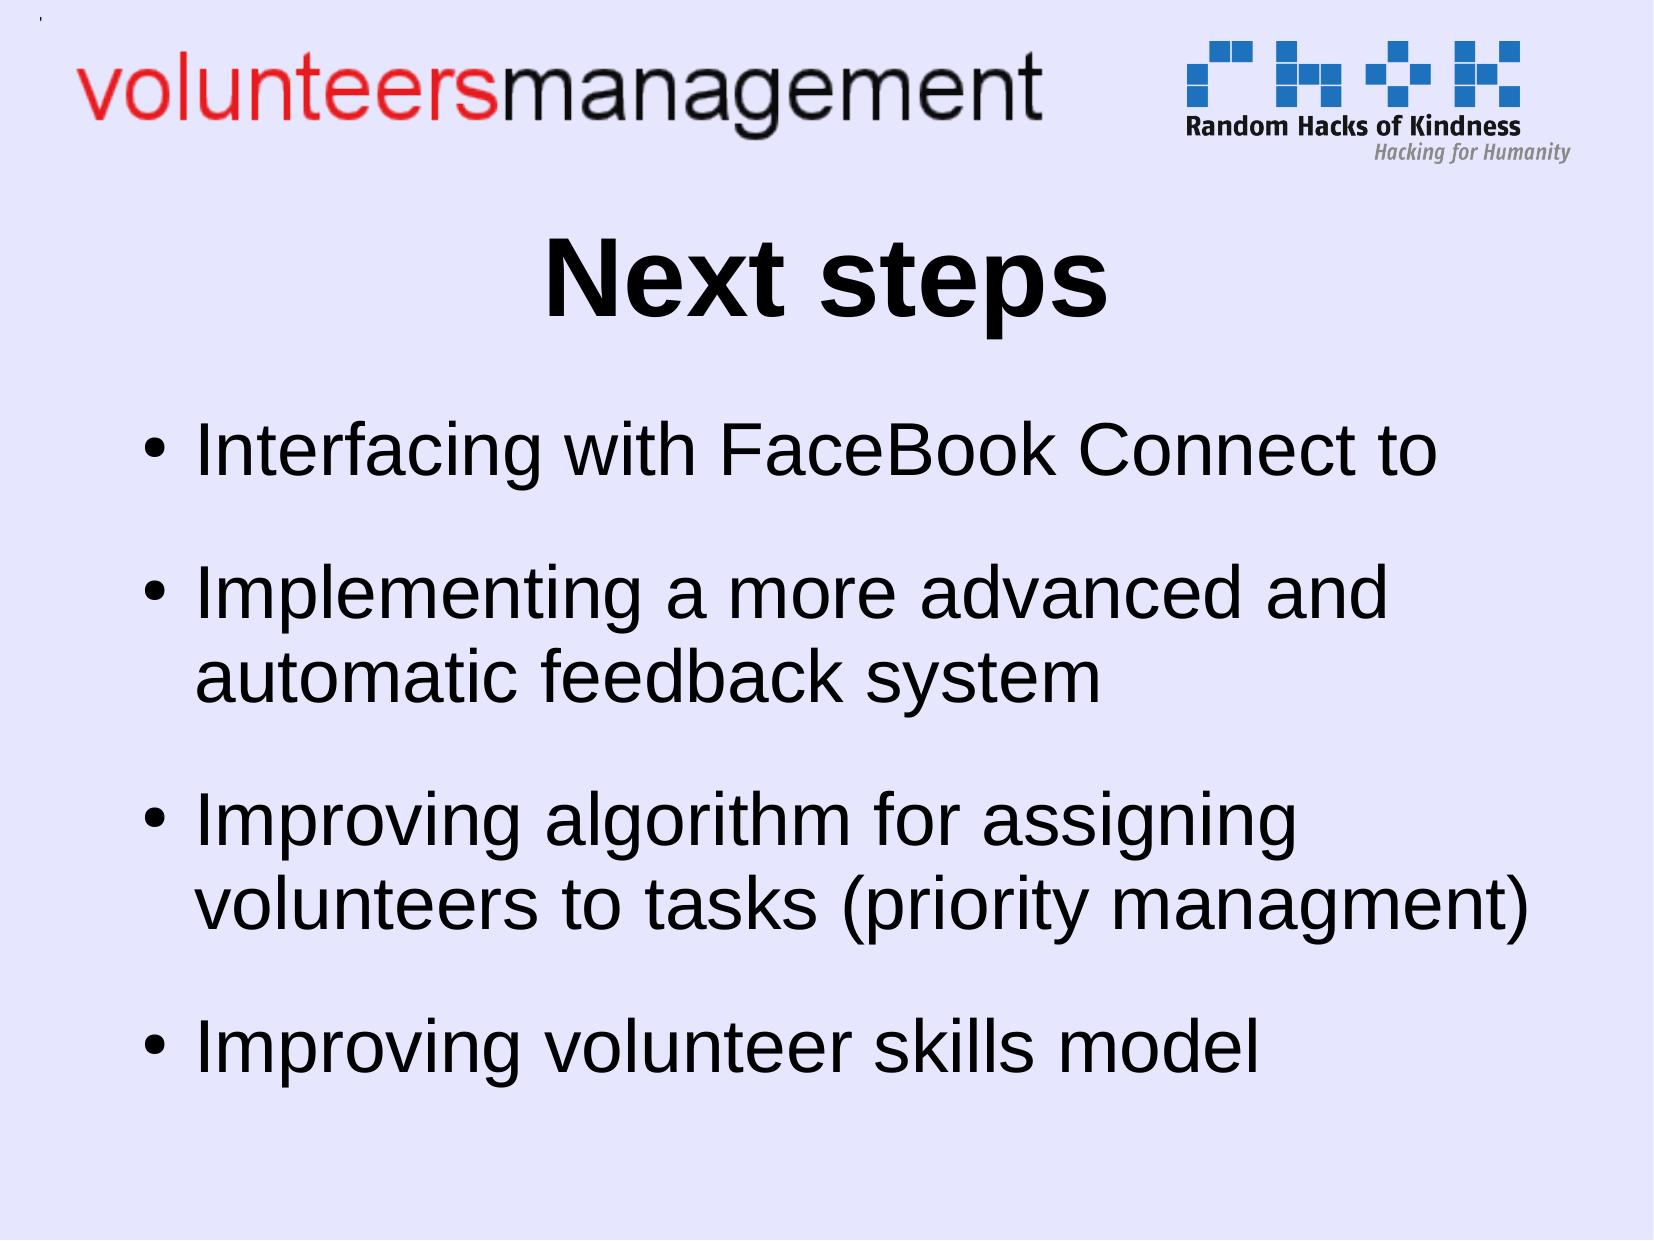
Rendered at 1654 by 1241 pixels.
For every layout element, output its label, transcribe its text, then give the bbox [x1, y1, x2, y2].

picture [1187, 41, 1571, 164]
title Next steps [82, 173, 1571, 381]
list Interfacing with FaceBook Connect to Implementing a more advanced and automatic feedback system Improving algorithm for assigning volunteers to tasks (priority managment) Improving volunteer skills model [29, 407, 1625, 1103]
picture [40, 17, 1058, 166]
